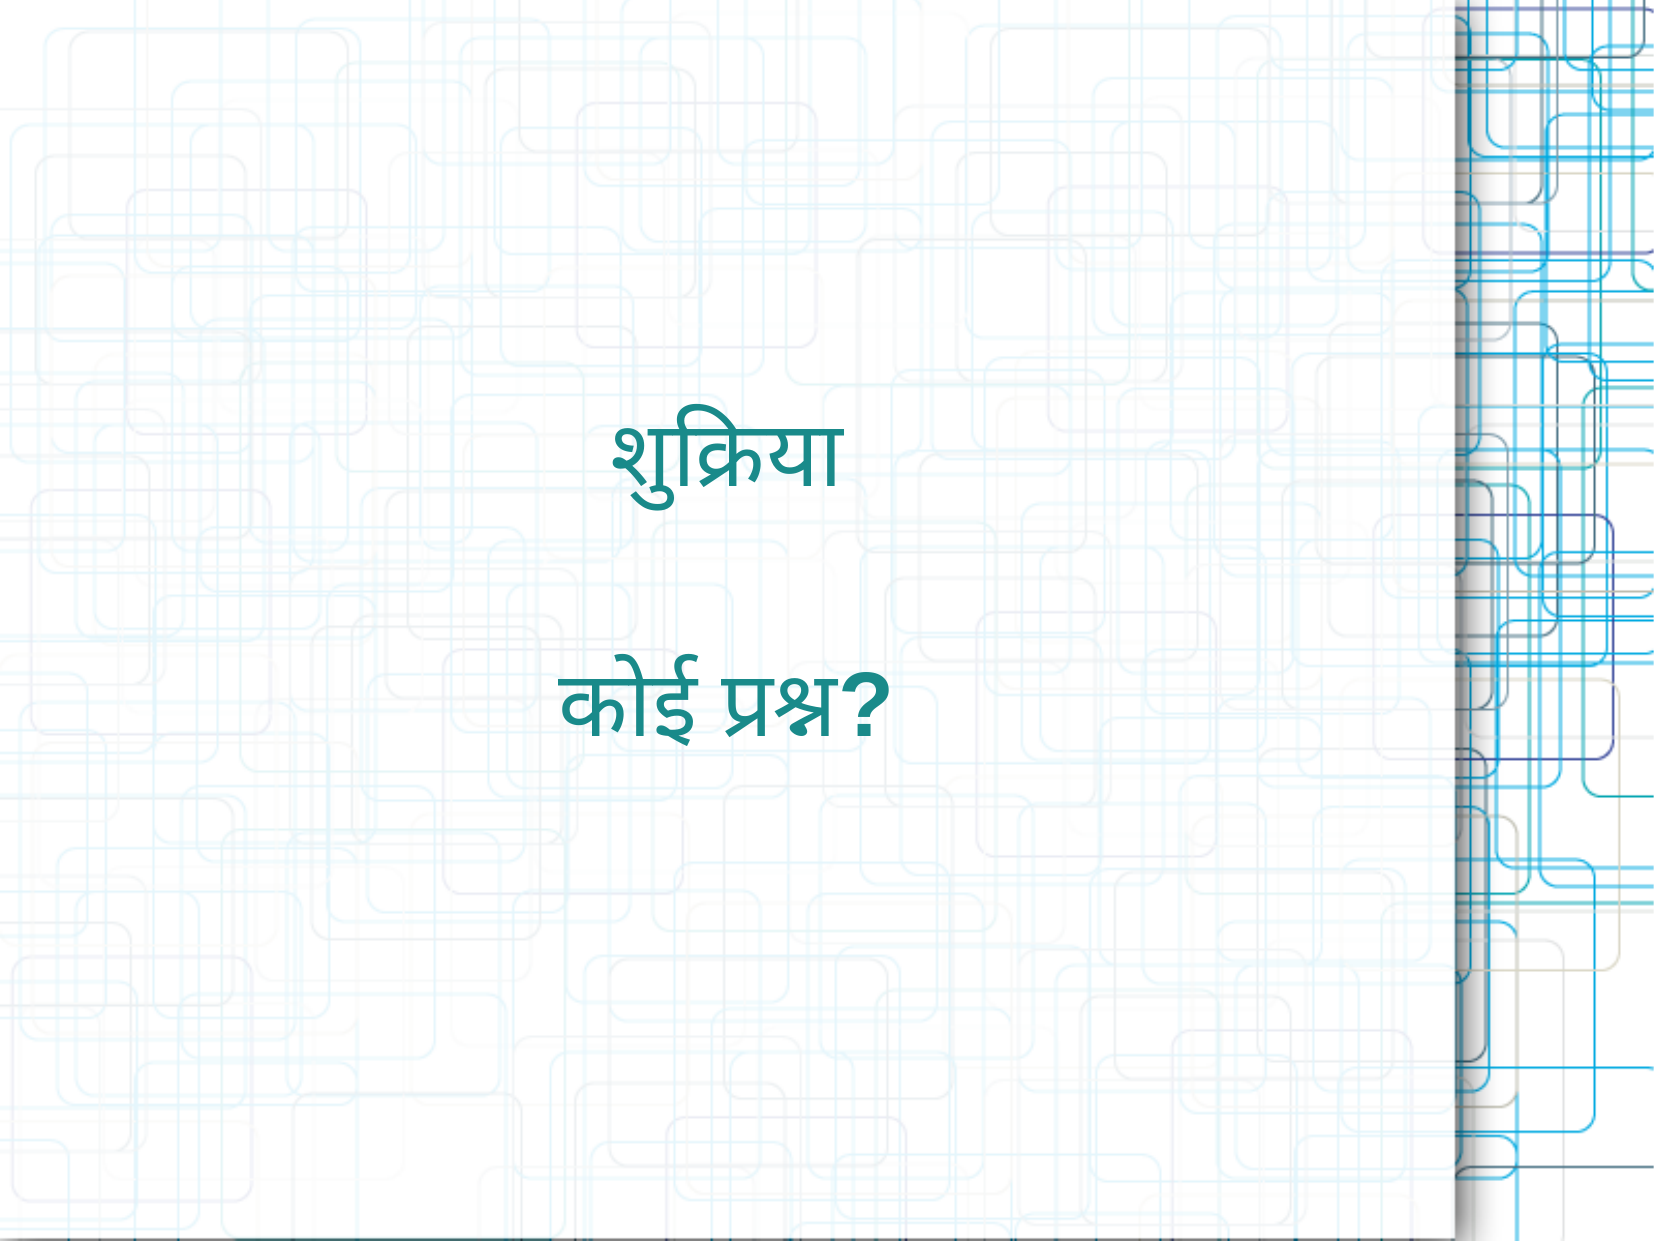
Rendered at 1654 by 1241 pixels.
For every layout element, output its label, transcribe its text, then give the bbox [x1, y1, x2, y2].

title शुक्रिया कोई प्रश्न? [47, 415, 1406, 737]
picture [0, 0, 1654, 1241]
